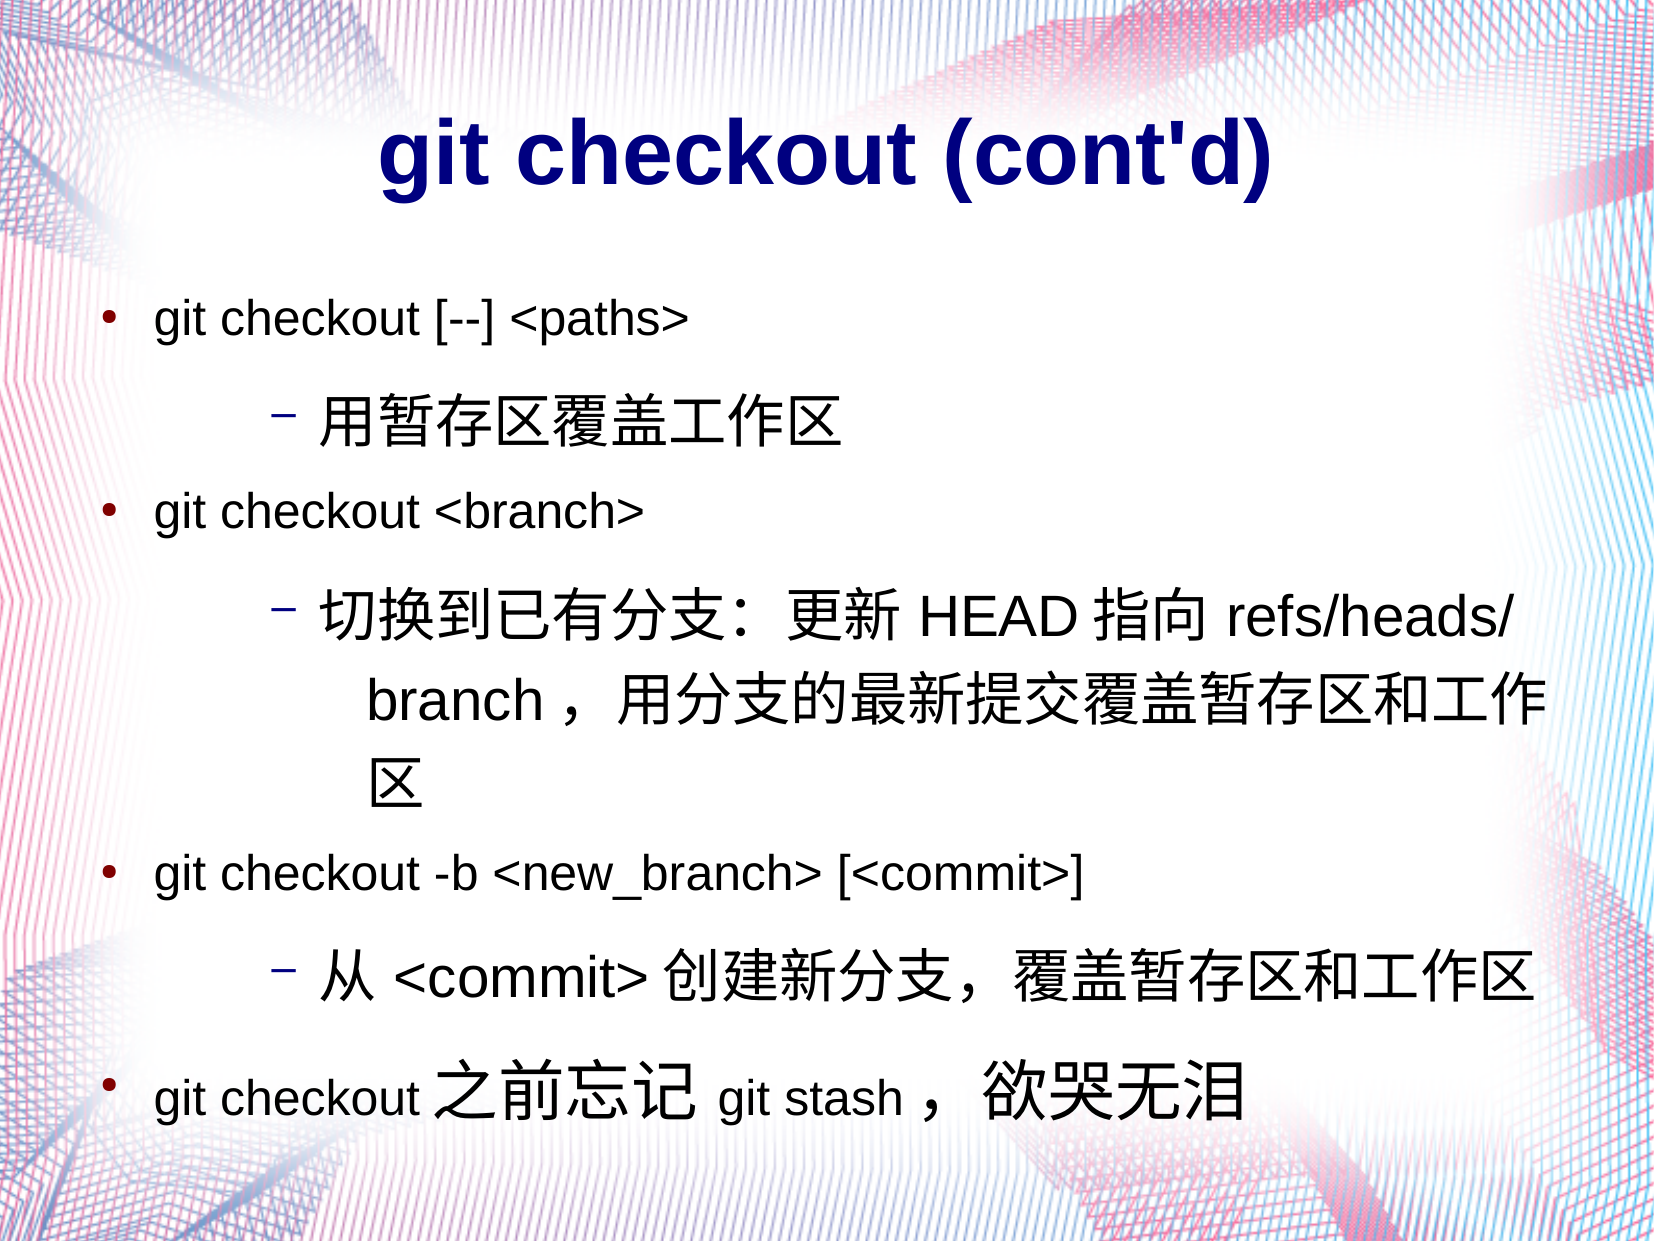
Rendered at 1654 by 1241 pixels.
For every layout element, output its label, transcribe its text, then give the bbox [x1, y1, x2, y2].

picture [0, 0, 1654, 1241]
title git checkout (cont'd) [82, 49, 1571, 257]
list git checkout [--] <paths> 用暂存区覆盖工作区 git checkout <branch> 切换到已有分支：更新HEAD指向refs/heads/branch，用分支的最新提交覆盖暂存区和工作区 git checkout -b <new_branch> [<commit>] 从<commit>创建新分支，覆盖暂存区和工作区 git checkout之前忘记git stash，欲哭无泪 [82, 290, 1571, 1119]
